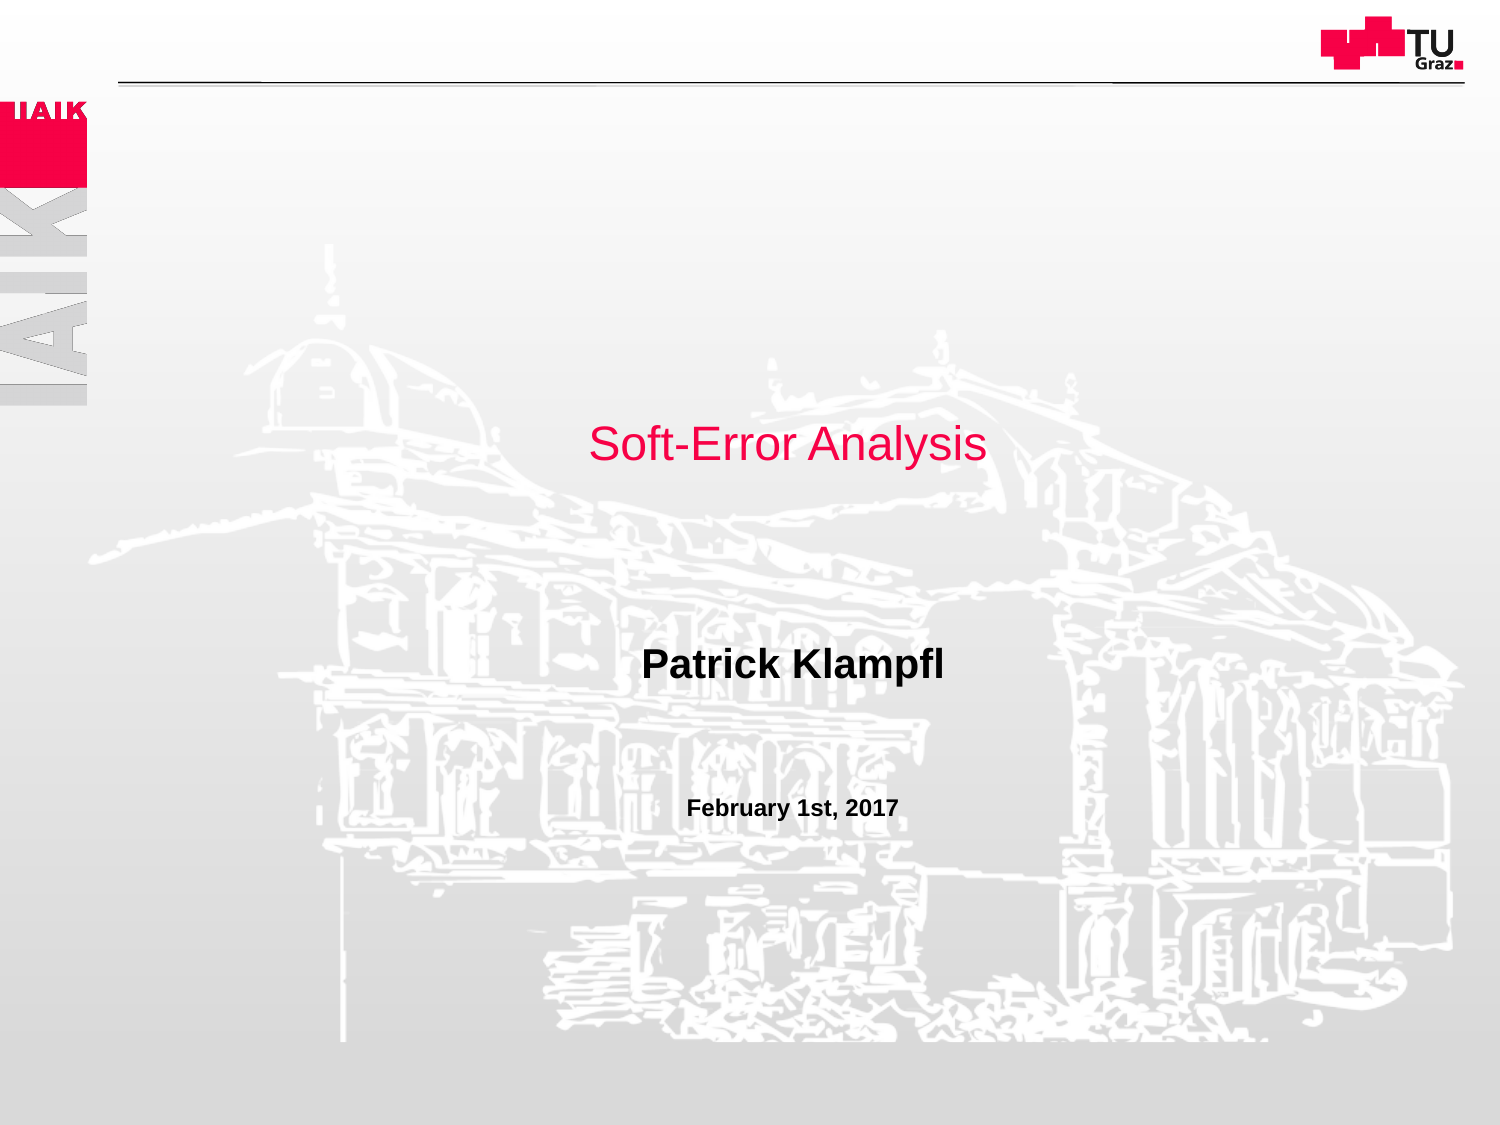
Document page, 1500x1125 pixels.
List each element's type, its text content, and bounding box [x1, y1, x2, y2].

list Soft-Error Analysis [118, 119, 1459, 528]
picture [0, 1, 1465, 1042]
footer Patrick Klampfl February 1st, 2017 [118, 578, 1469, 888]
picture [1318, 12, 1466, 73]
